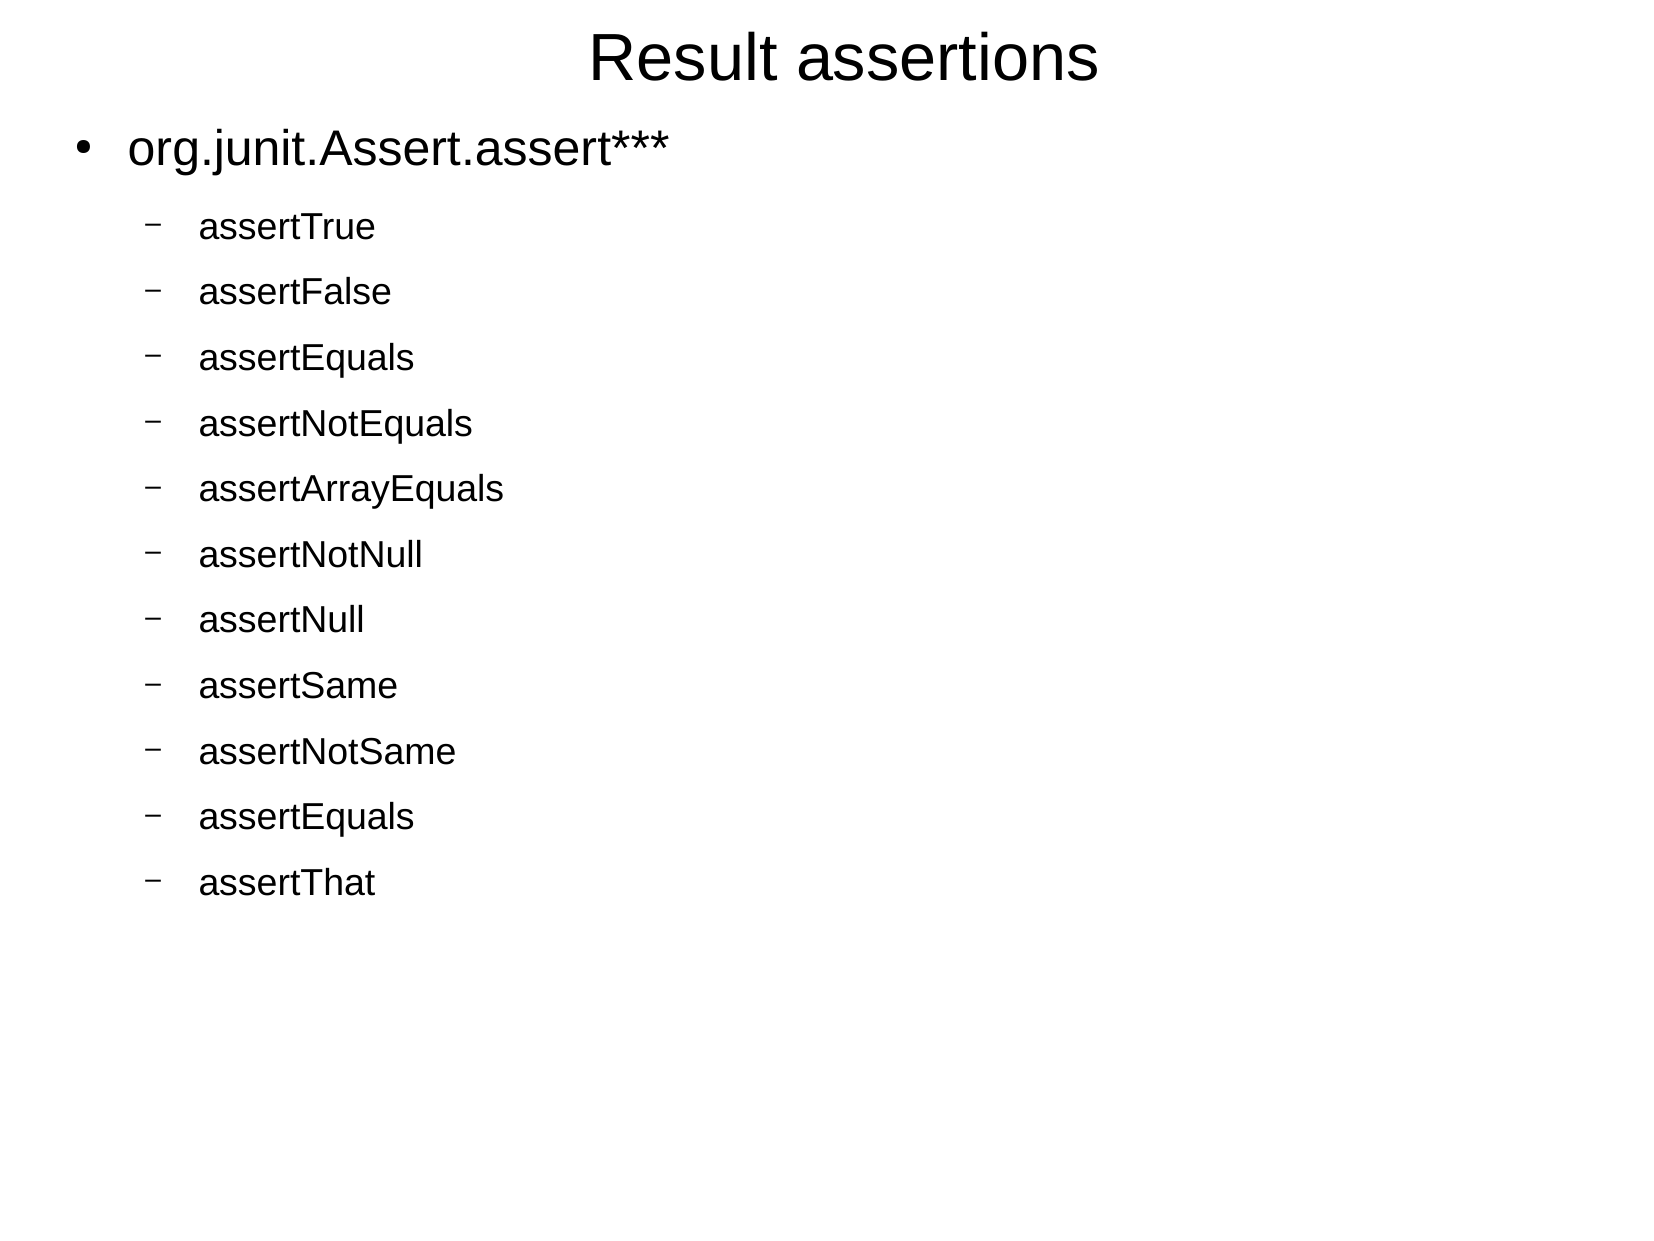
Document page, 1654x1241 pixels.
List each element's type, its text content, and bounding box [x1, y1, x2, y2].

list org.junit.Assert.assert*** assertTrue assertFalse assertEquals assertNotEquals assertArrayEquals assertNotNull assertNull assertSame assertNotSame assertEquals assertThat [56, 120, 1546, 904]
title Result assertions [82, 13, 1571, 100]
